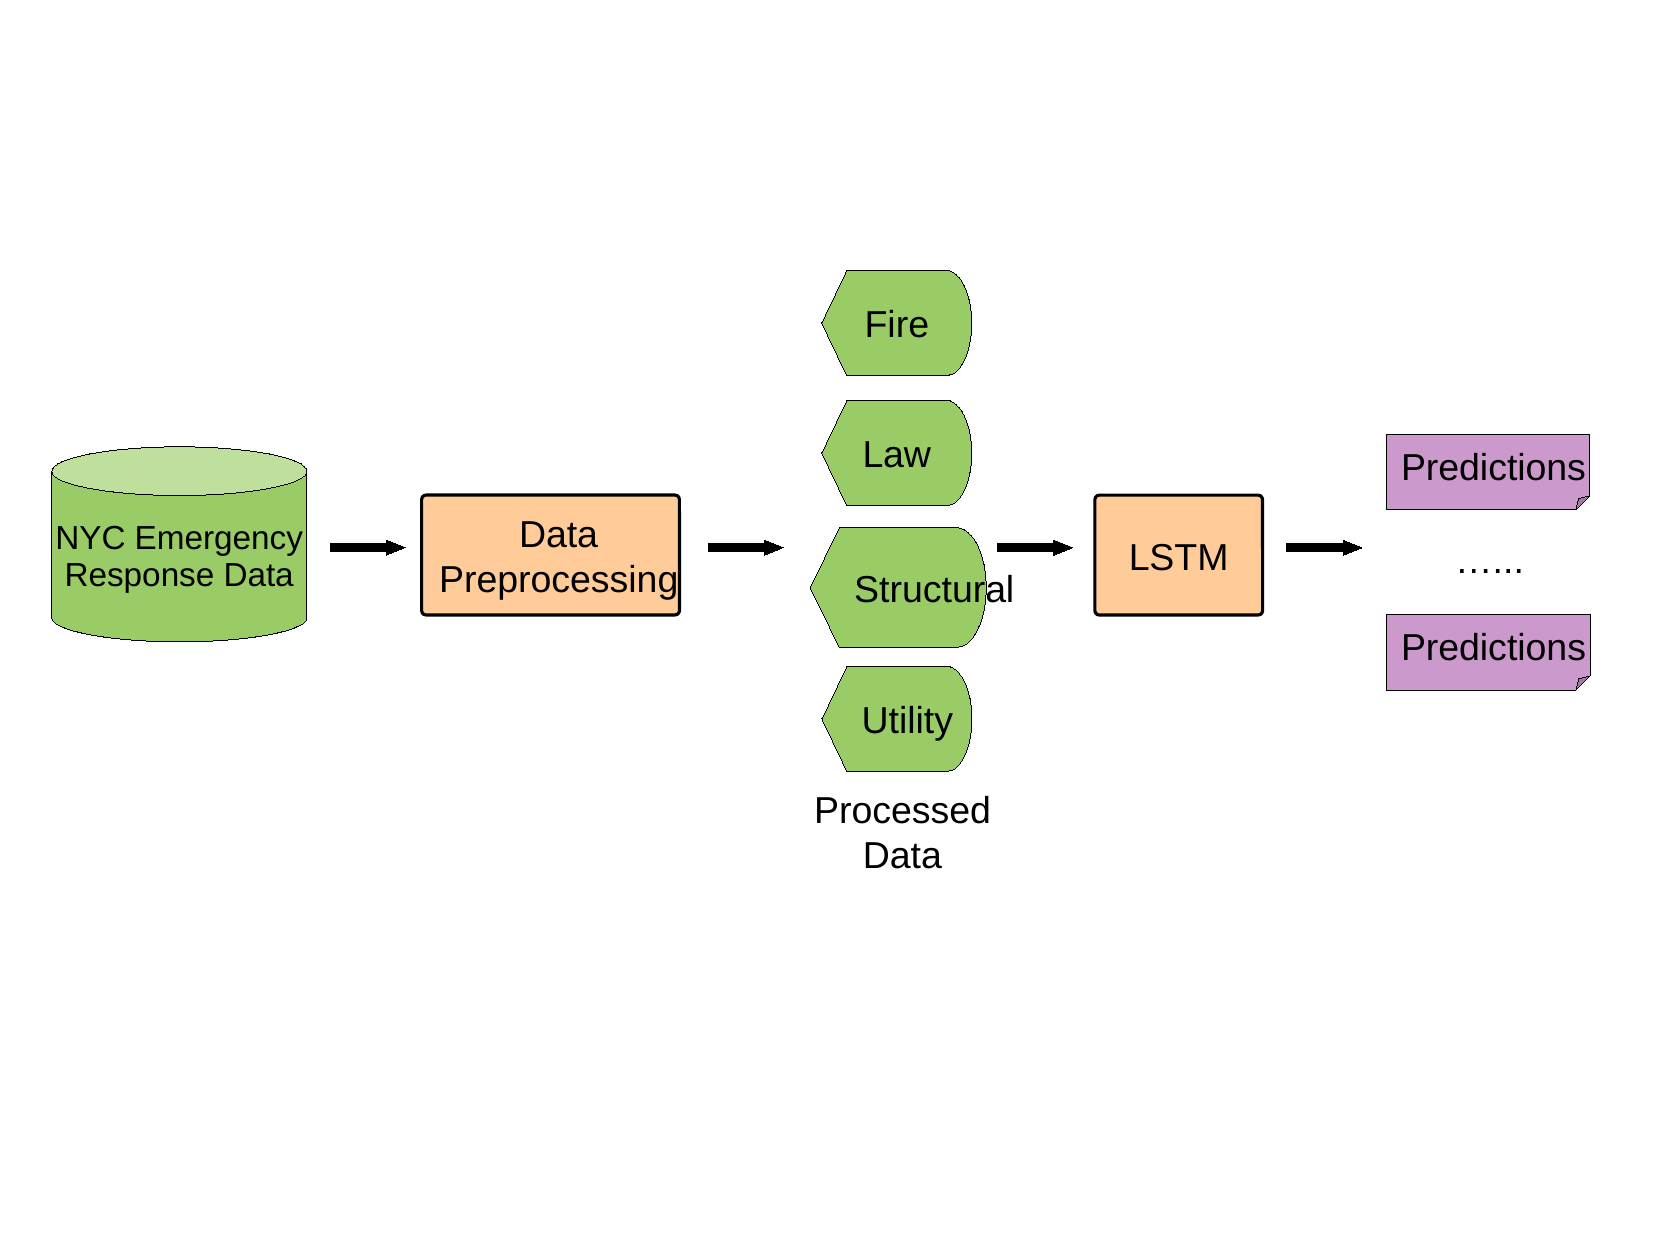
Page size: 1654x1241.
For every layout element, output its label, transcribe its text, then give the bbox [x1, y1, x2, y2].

text_box NYC Emergency Response Data [51, 472, 307, 642]
text_box …... [1440, 528, 1539, 585]
text_box Predictions [1386, 614, 1591, 691]
text_box [997, 540, 1073, 556]
text_box Processed Data [799, 778, 1006, 878]
text_box Utility [821, 666, 972, 772]
text_box [330, 540, 406, 556]
text_box Structural [810, 527, 987, 648]
text_box [708, 540, 784, 556]
text_box Fire [821, 270, 972, 376]
text_box Law [821, 400, 972, 506]
text_box LSTM [1094, 495, 1263, 616]
text_box Predictions [1386, 434, 1590, 510]
text_box [1286, 540, 1362, 556]
text_box Data Preprocessing [421, 495, 680, 616]
